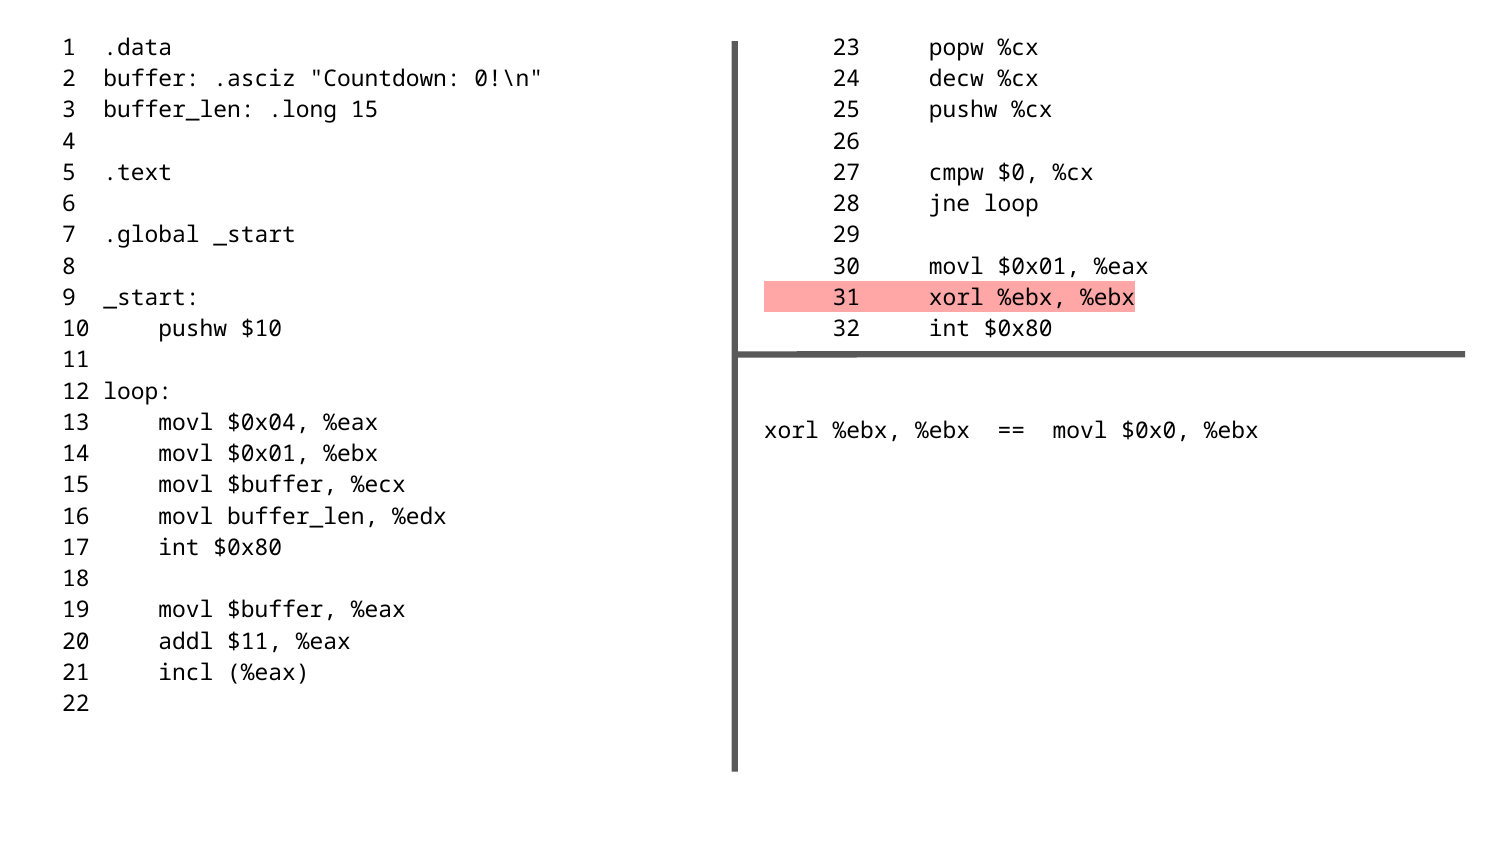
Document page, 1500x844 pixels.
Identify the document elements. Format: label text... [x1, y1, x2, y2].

text_box 23 popw %cx 24 decw %cx 25 pushw %cx 26 27 cmpw $0, %cx 28 jne loop 29 30 movl $0x01, %eax 31 xorl %ebx, %ebx 32 int $0x80 [749, 23, 1164, 351]
text_box 1 .data 2 buffer: .asciz "Countdown: 0!\n" 3 buffer_len: .long 15 4 5 .text 6 7 .global _start 8 9 _start: 10 pushw $10 11 12 loop: 13 movl $0x04, %eax 14 movl $0x01, %ebx 15 movl $buffer, %ecx 16 movl buffer_len, %edx 17 int $0x80 18 19 movl $buffer, %eax 20 addl $11, %eax 21 incl (%eax) 22 [47, 23, 559, 735]
text_box xorl %ebx, %ebx == movl $0x0, %ebx [749, 401, 1300, 484]
